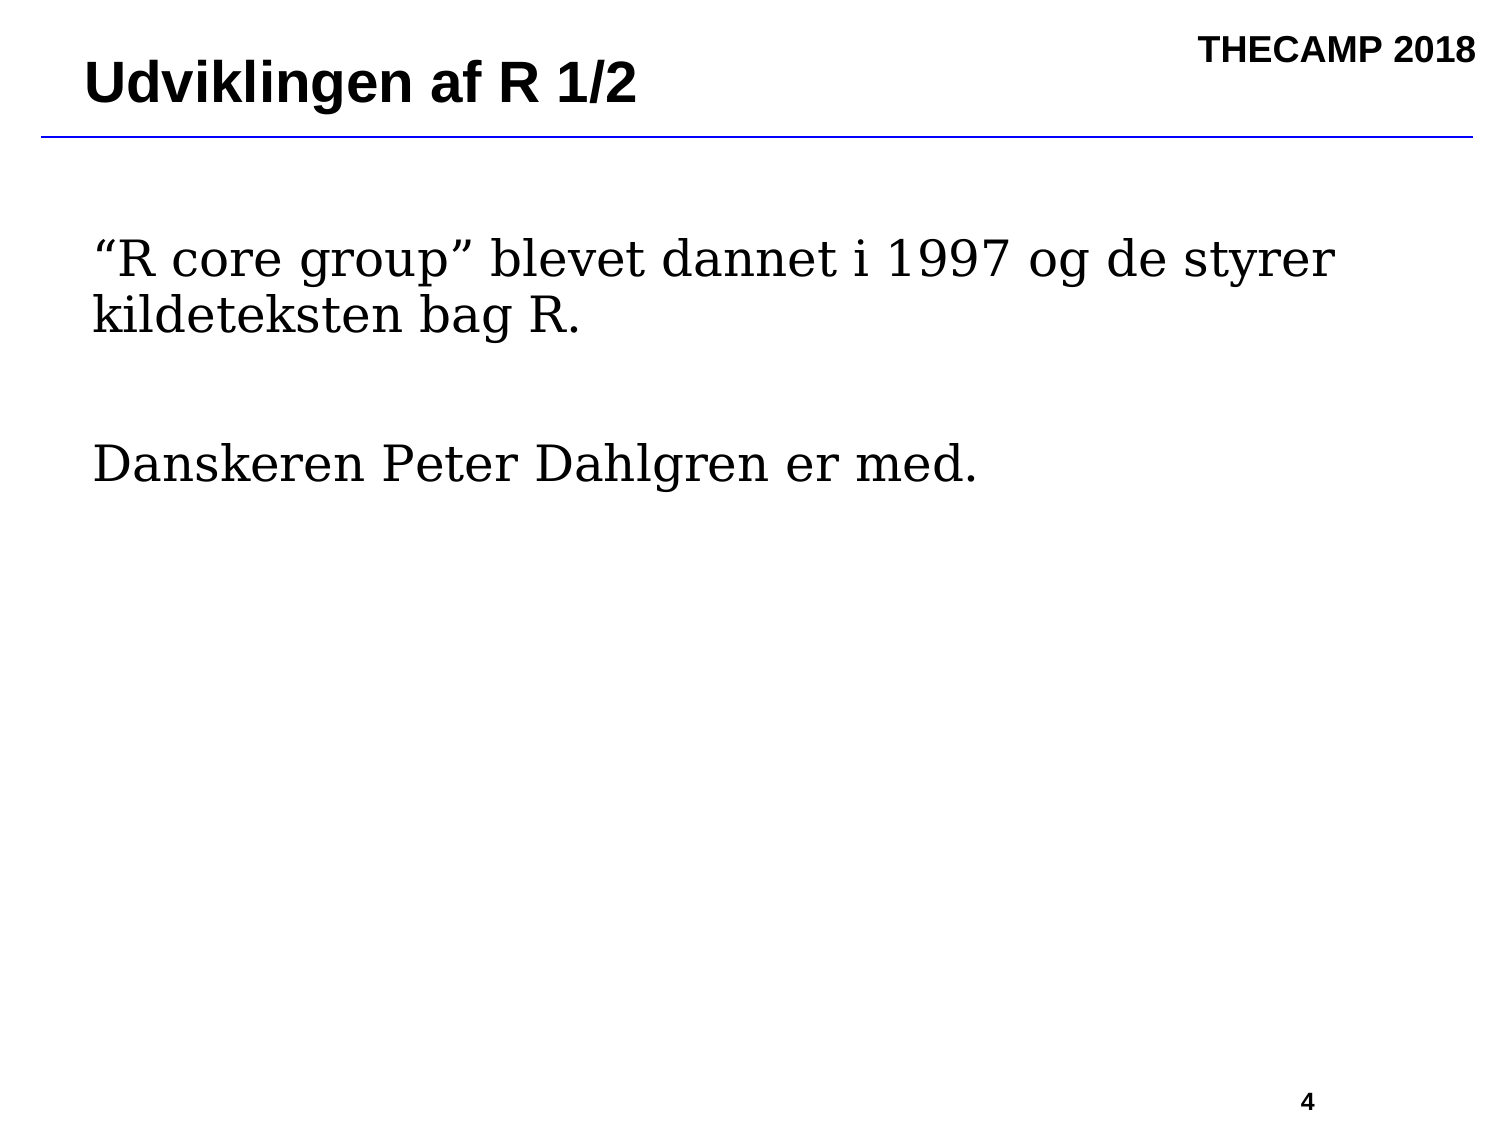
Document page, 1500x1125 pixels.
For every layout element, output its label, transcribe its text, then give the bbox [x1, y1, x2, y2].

title Udviklingen af R 1/2 [76, 42, 1424, 135]
list “R core group” blevet dannet i 1997 og de styrer kildeteksten bag R. Danskeren Peter Dahlgren er med. [78, 147, 1388, 940]
